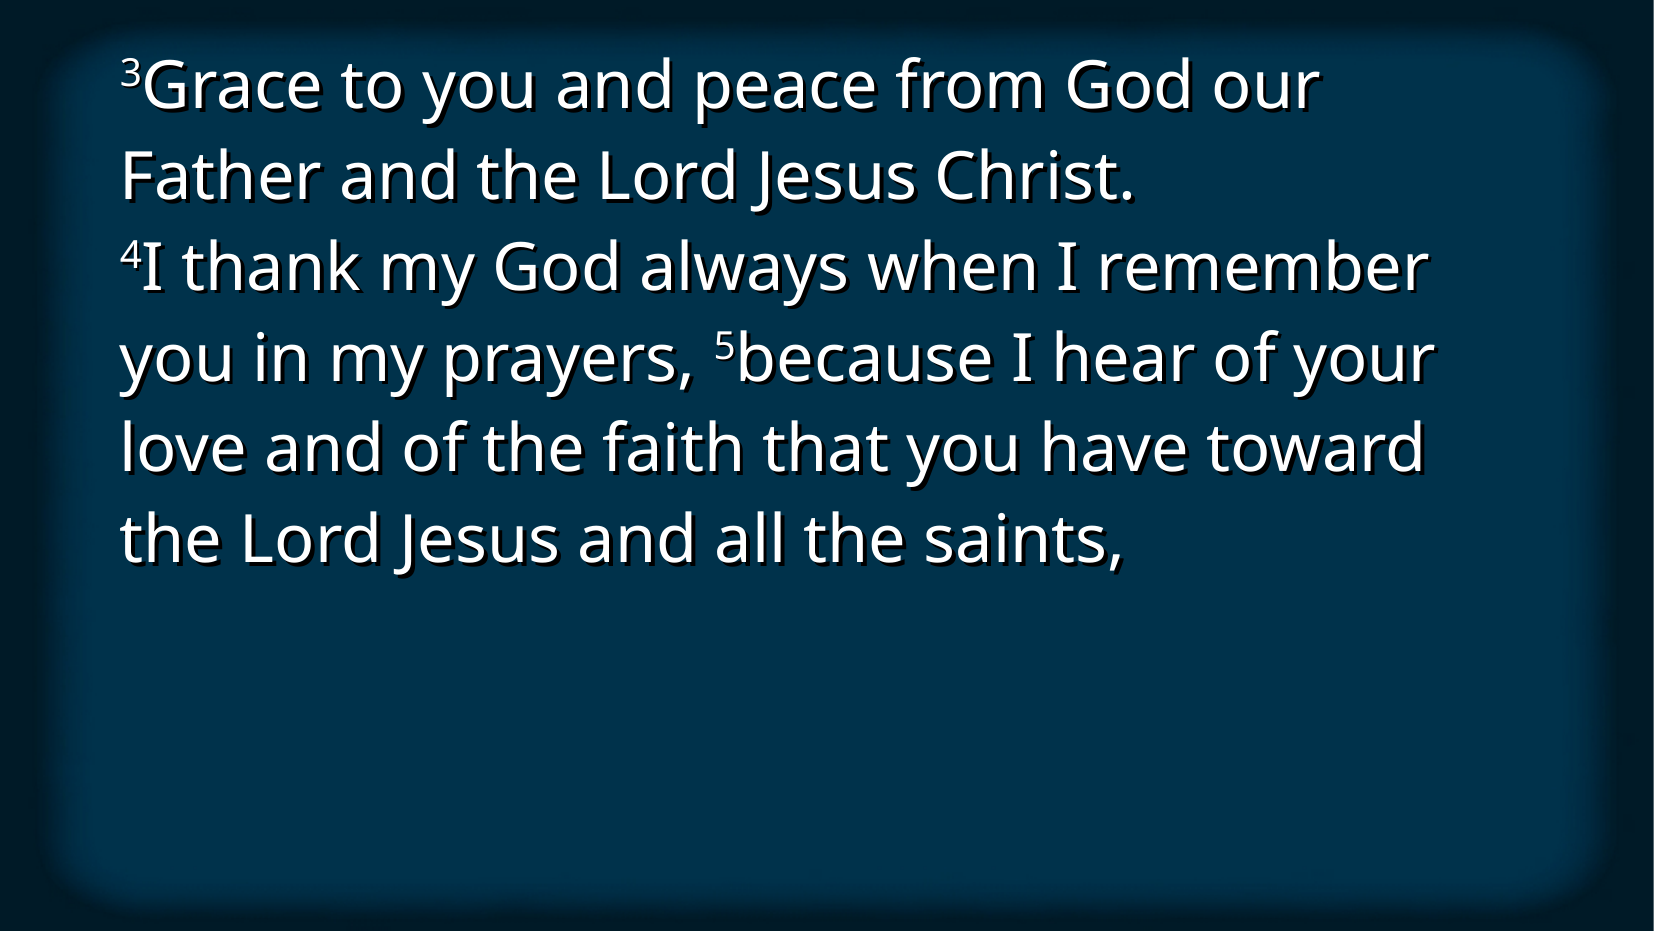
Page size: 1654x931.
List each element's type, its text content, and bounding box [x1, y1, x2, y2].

text_box 3Grace to you and peace from God our Father and the Lord Jesus Christ. 4I thank my God always when I remember you in my prayers, 5because I hear of your love and of the faith that you have toward the Lord Jesus and all the saints, [105, 30, 1546, 578]
picture [0, 0, 1654, 931]
